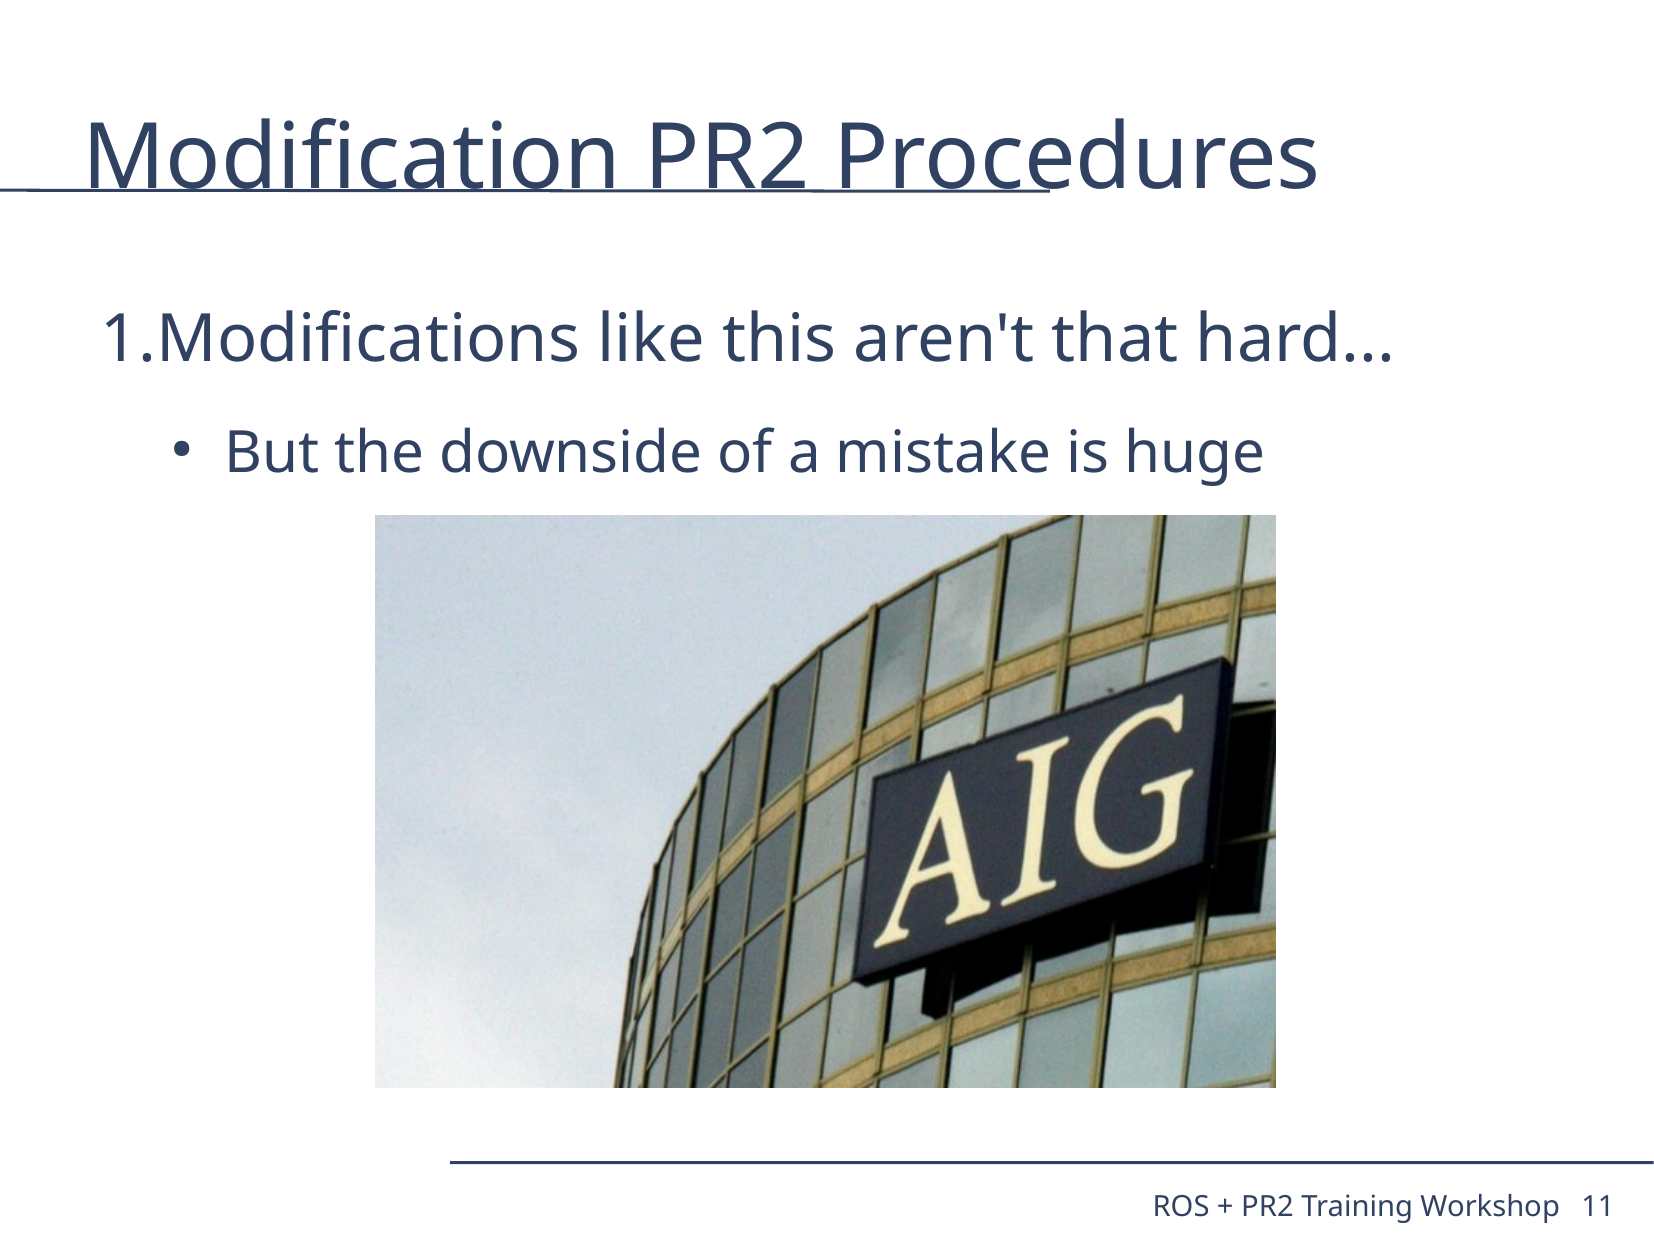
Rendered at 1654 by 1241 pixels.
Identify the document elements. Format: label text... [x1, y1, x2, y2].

list Modifications like this aren't that hard... But the downside of a mistake is huge [82, 290, 1571, 1094]
picture [375, 515, 1276, 1088]
title Modification PR2 Procedures [82, 49, 1571, 257]
